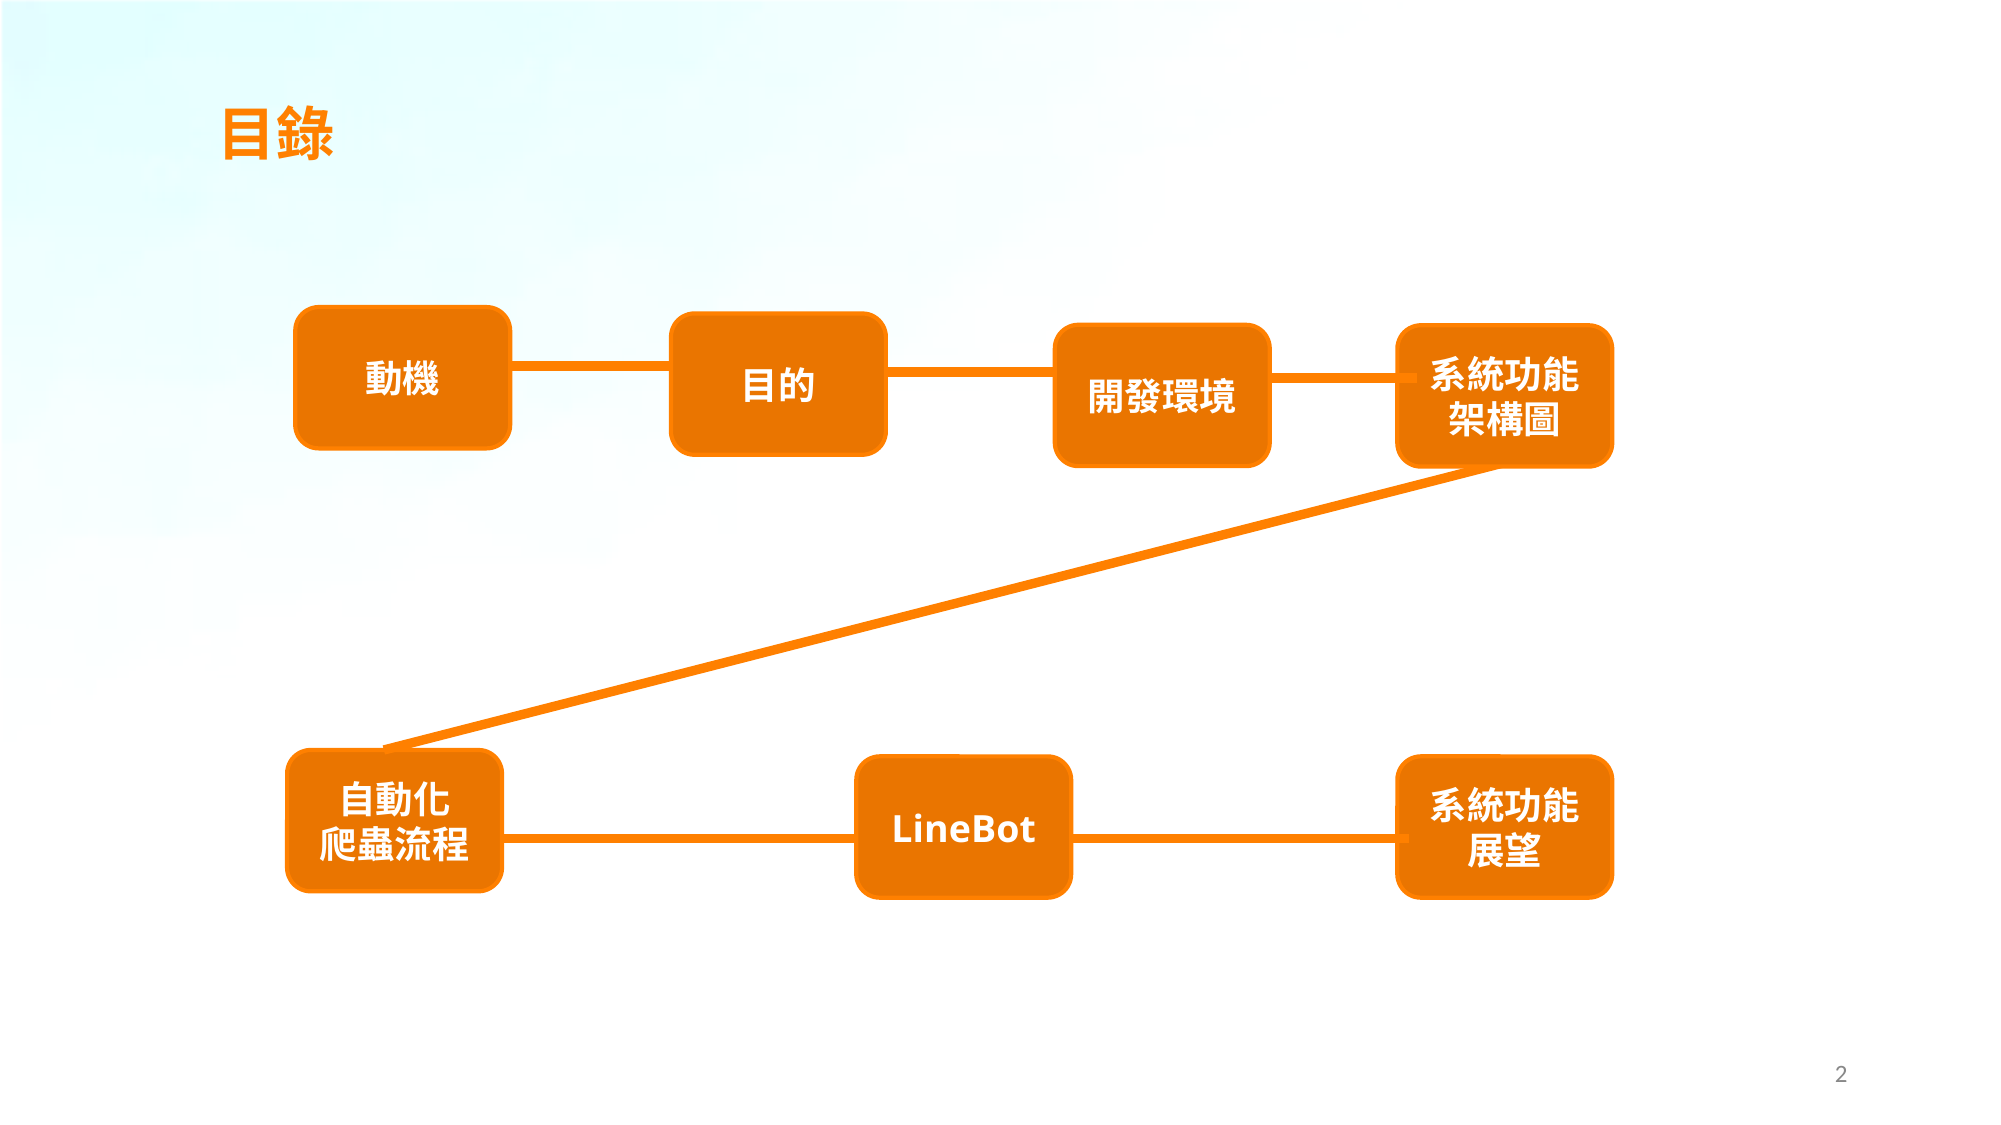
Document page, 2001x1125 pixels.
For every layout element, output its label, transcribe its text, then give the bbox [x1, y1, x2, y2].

text_box 目的 [670, 313, 886, 455]
text_box 系統功能 展望 [1397, 756, 1613, 898]
text_box 自動化 爬蟲流程 [287, 749, 503, 892]
slide_number 13 [1412, 1042, 1863, 1103]
text_box 目錄 [203, 89, 423, 175]
text_box 系統功能架構圖 [1397, 325, 1613, 467]
text_box 開發環境 [1054, 324, 1270, 467]
text_box LineBot [856, 756, 1072, 898]
picture [0, 0, 1953, 917]
text_box 動機 [295, 307, 511, 449]
